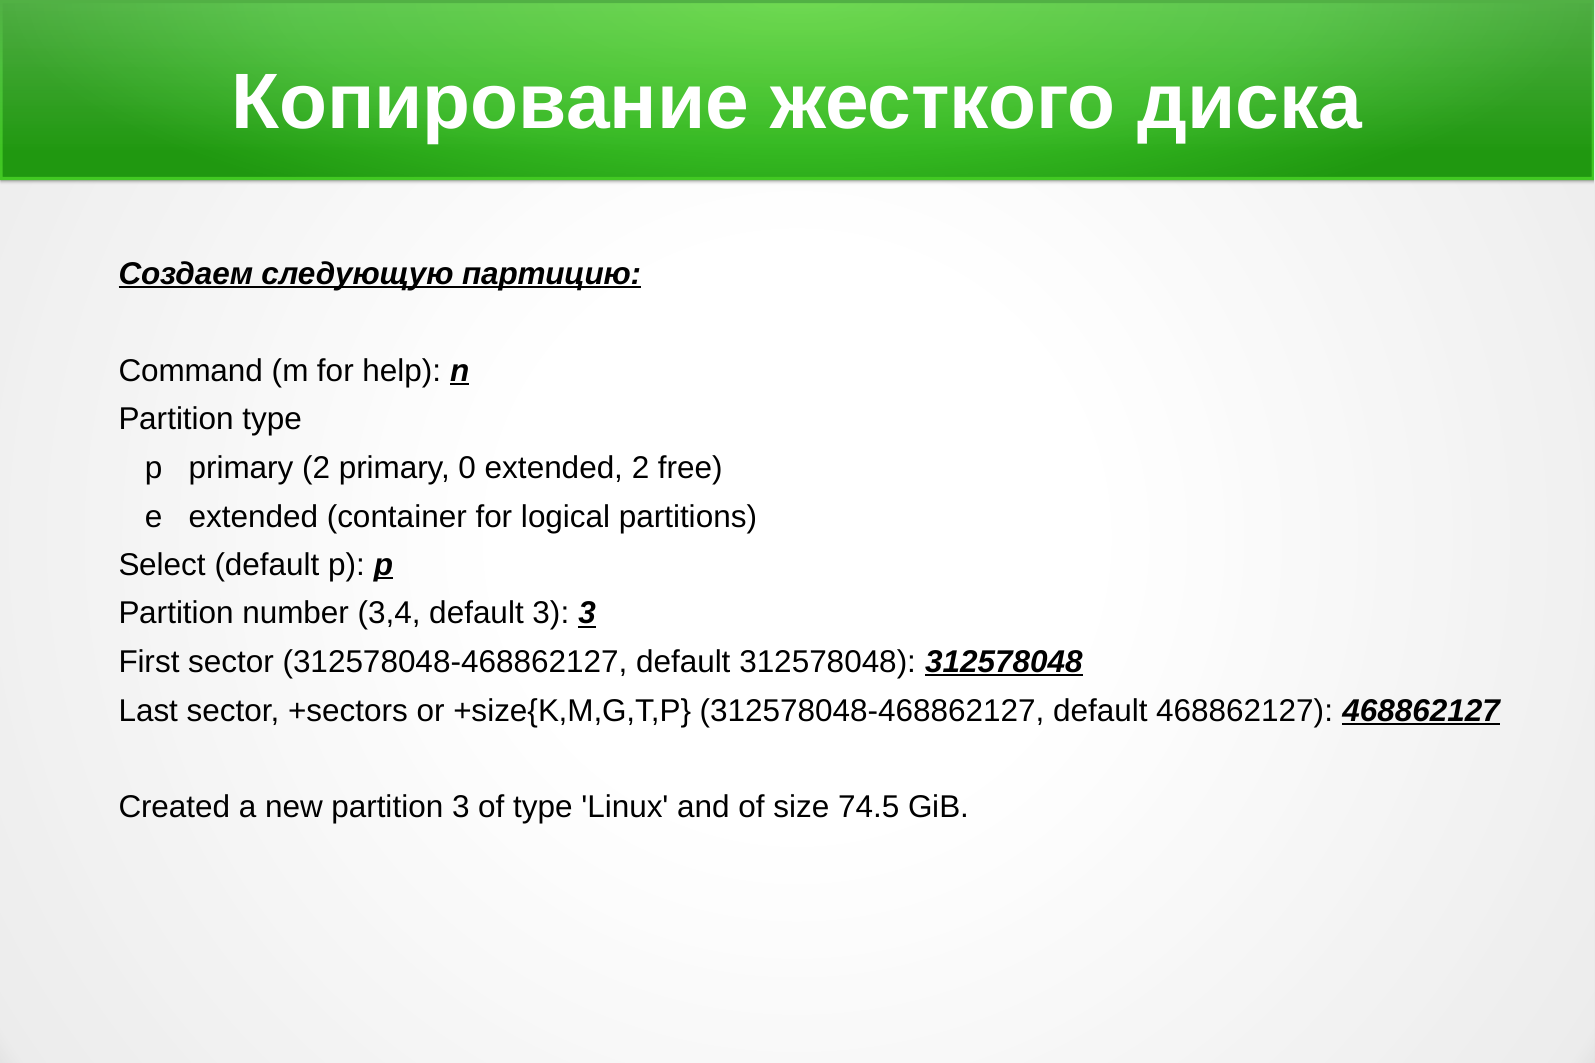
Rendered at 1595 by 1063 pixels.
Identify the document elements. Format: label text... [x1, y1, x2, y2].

title Копирование жесткого диска [79, 40, 1515, 162]
list Создаем следующую партицию: Command (m for help): n Partition type p primary (2 primary, 0 extended, 2 free) e extended (container for logical partitions) Select (default p): p Partition number (3,4, default 3): 3 First sector (312578048-468862127, default 312578048): 312578048 Last sector, +sectors or +size{K,M,G,T,P} (312578048-468862127, default 468862127): 468862127 Created a new partition 3 of type 'Linux' and of size 74.5 GiB. [79, 256, 1515, 873]
